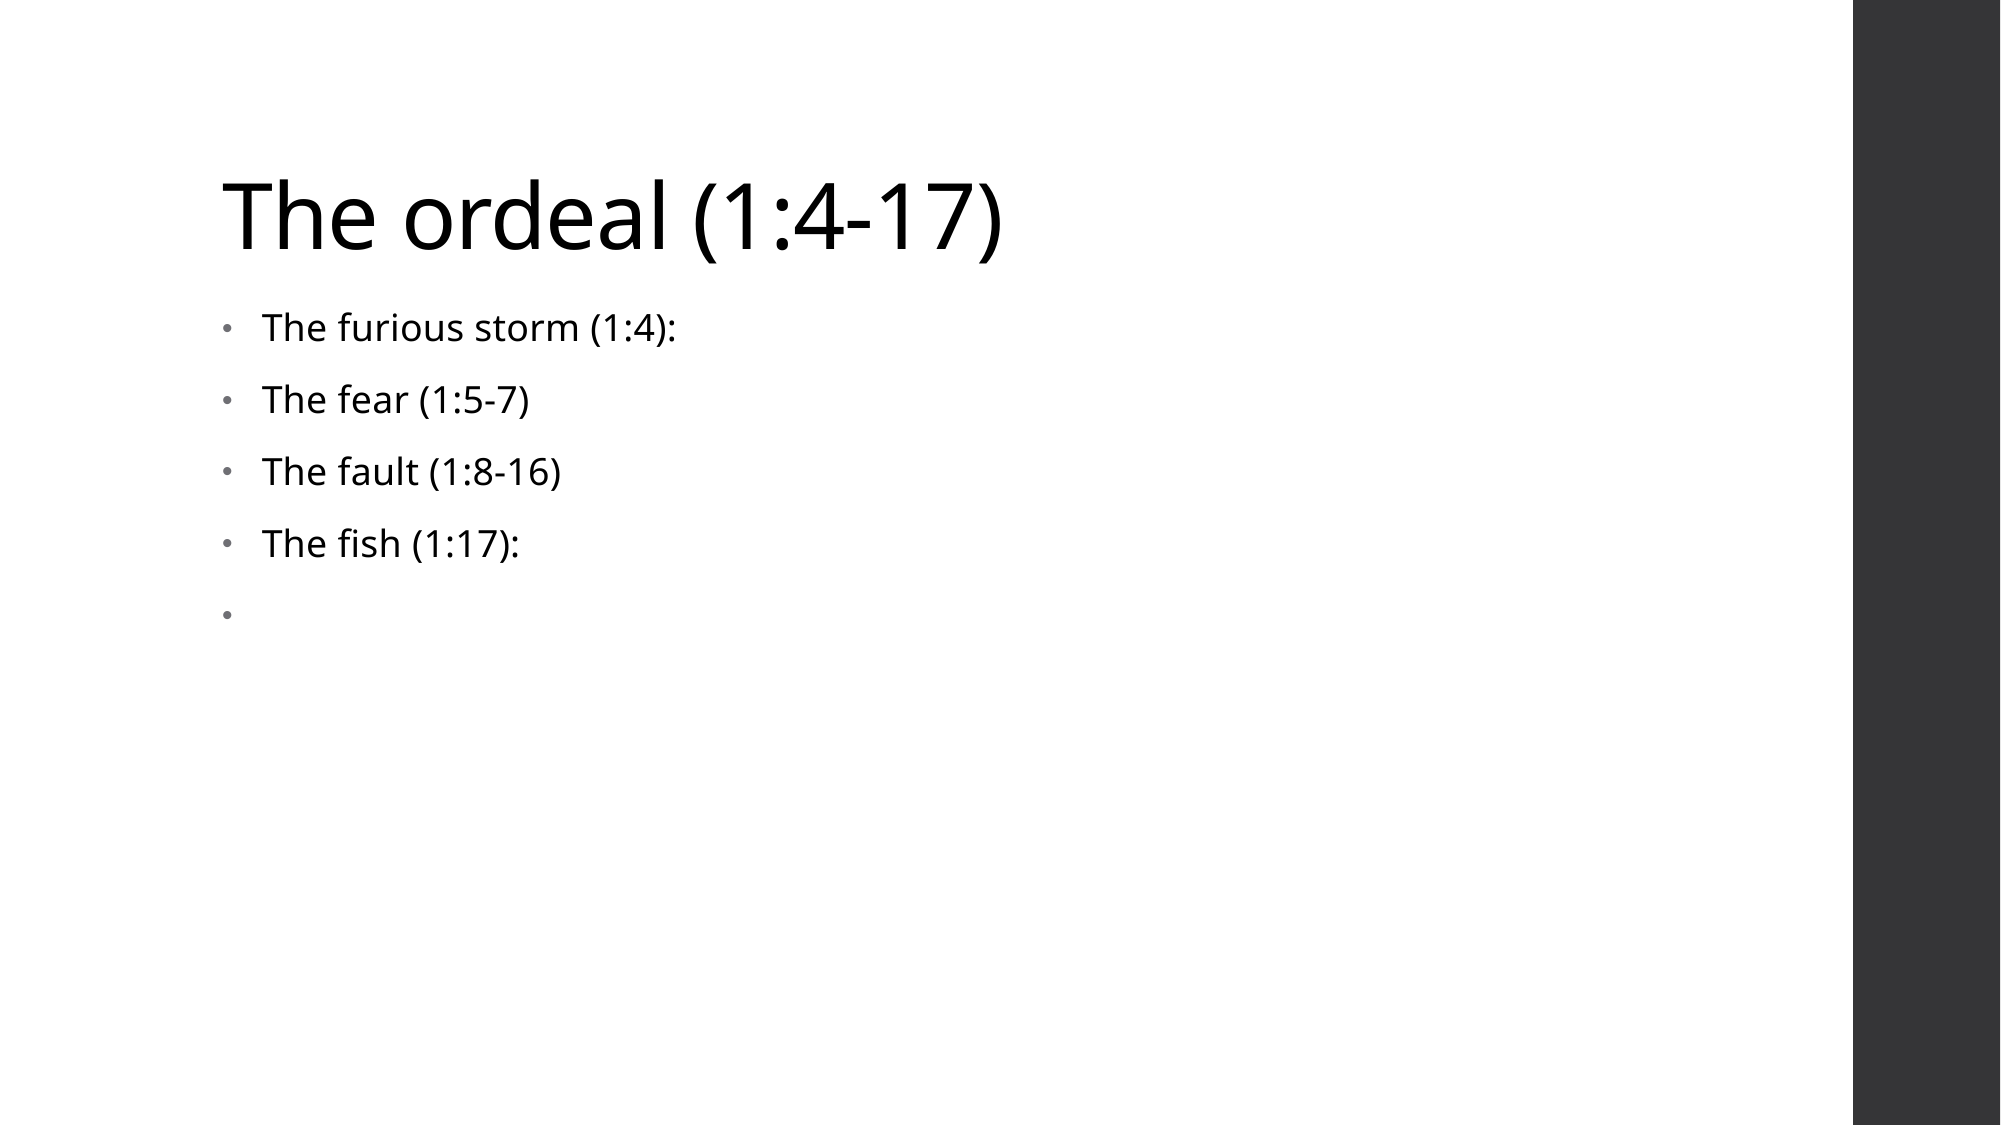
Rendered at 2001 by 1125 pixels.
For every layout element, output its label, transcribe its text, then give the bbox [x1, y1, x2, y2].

list The furious storm (1:4): The fear (1:5-7) The fault (1:8-16) The fish (1:17): [206, 299, 1617, 1014]
title The ordeal (1:4-17) [206, 60, 1797, 278]
